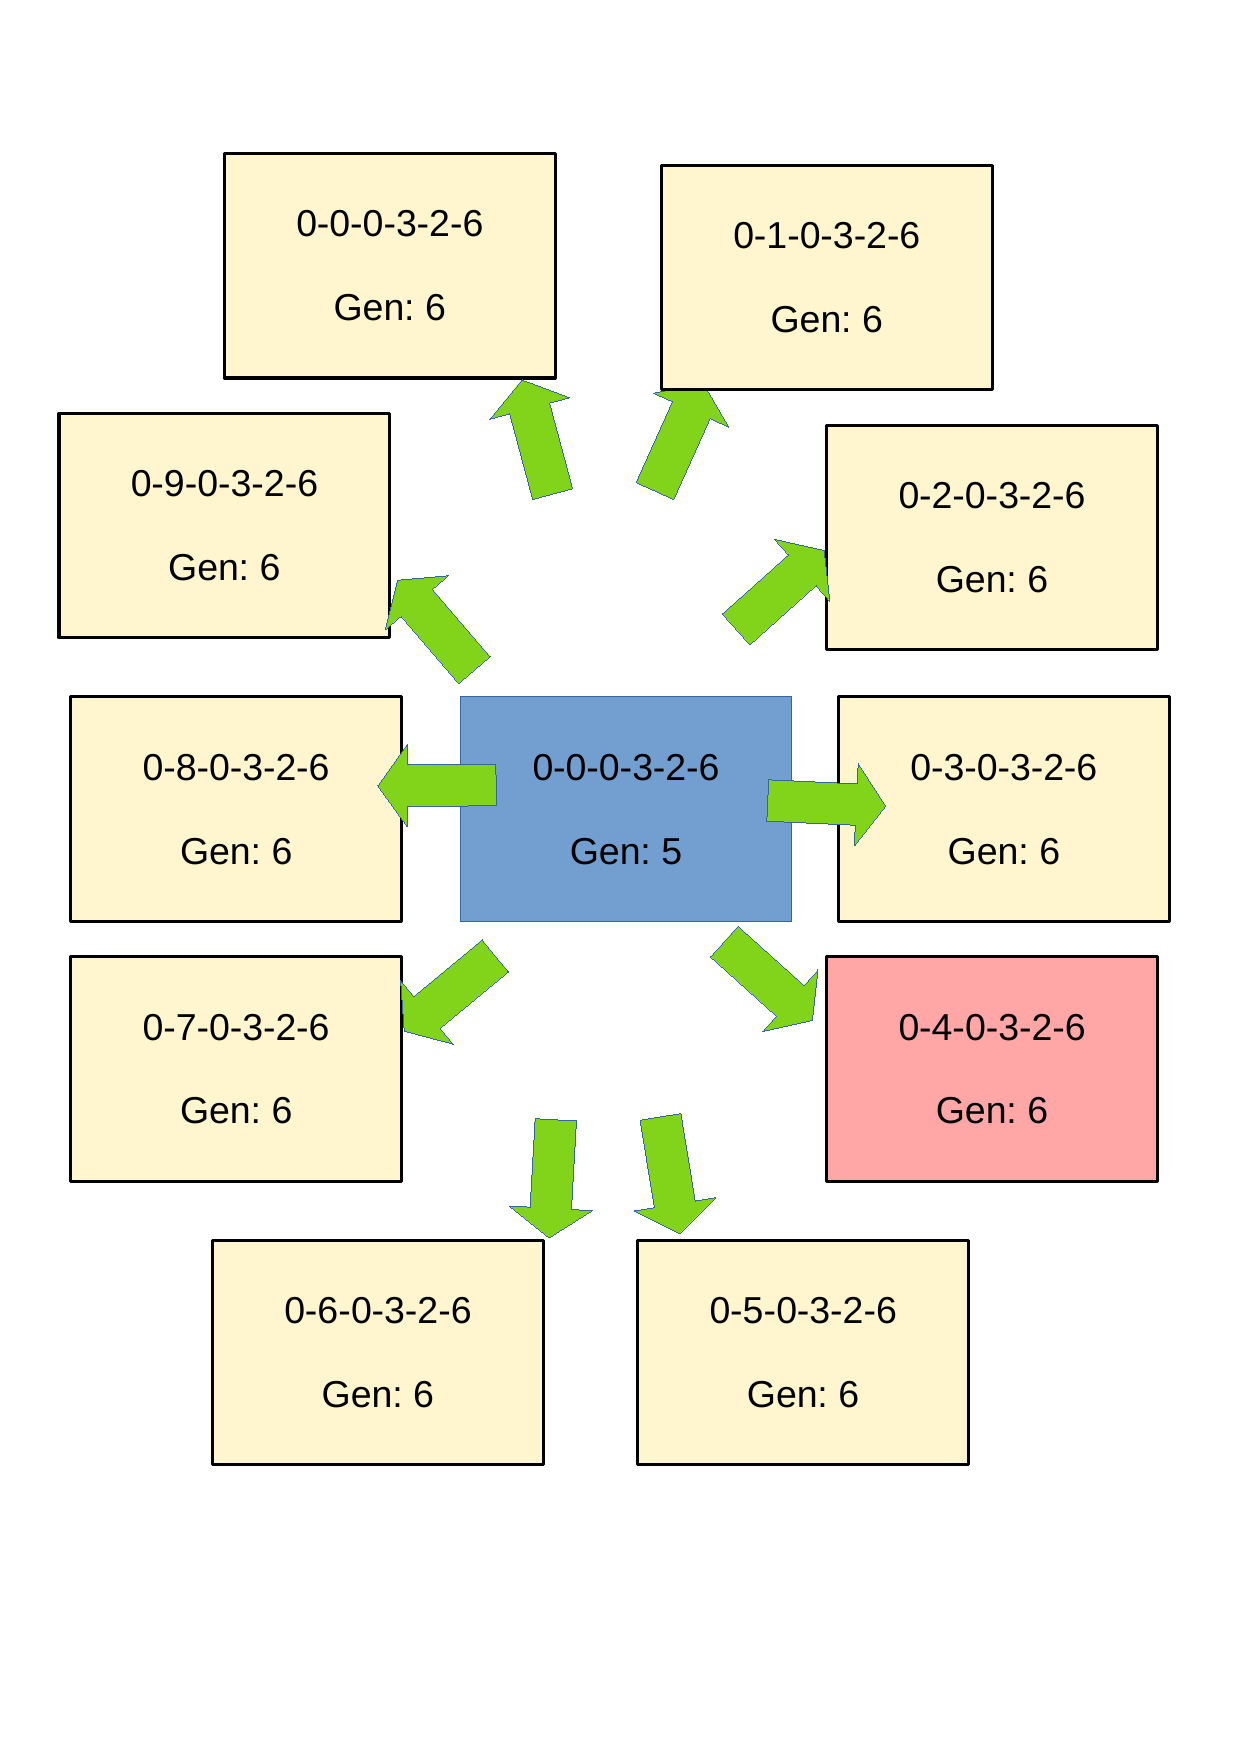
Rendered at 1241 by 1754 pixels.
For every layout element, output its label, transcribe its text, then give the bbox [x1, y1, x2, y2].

text_box 0-7-0-3-2-6 Gen: 6 [70, 956, 402, 1182]
text_box [489, 379, 573, 500]
text_box [385, 575, 491, 684]
text_box 0-0-0-3-2-6 Gen: 6 [224, 153, 556, 378]
text_box 0-9-0-3-2-6 Gen: 6 [59, 413, 390, 638]
text_box 0-1-0-3-2-6 Gen: 6 [661, 165, 993, 390]
text_box [710, 926, 818, 1032]
text_box [377, 744, 497, 827]
text_box [509, 1118, 593, 1238]
text_box 0-6-0-3-2-6 Gen: 6 [212, 1240, 544, 1465]
text_box 0-5-0-3-2-6 Gen: 6 [637, 1240, 969, 1465]
text_box 0-8-0-3-2-6 Gen: 6 [70, 696, 402, 922]
text_box 0-2-0-3-2-6 Gen: 6 [826, 425, 1158, 650]
text_box [400, 939, 509, 1045]
text_box [722, 539, 830, 645]
text_box [636, 390, 729, 500]
text_box 0-3-0-3-2-6 Gen: 6 [838, 696, 1170, 922]
text_box 0-4-0-3-2-6 Gen: 6 [826, 956, 1158, 1182]
text_box 0-0-0-3-2-6 Gen: 5 [460, 696, 792, 922]
text_box [766, 763, 886, 846]
text_box [634, 1113, 716, 1234]
